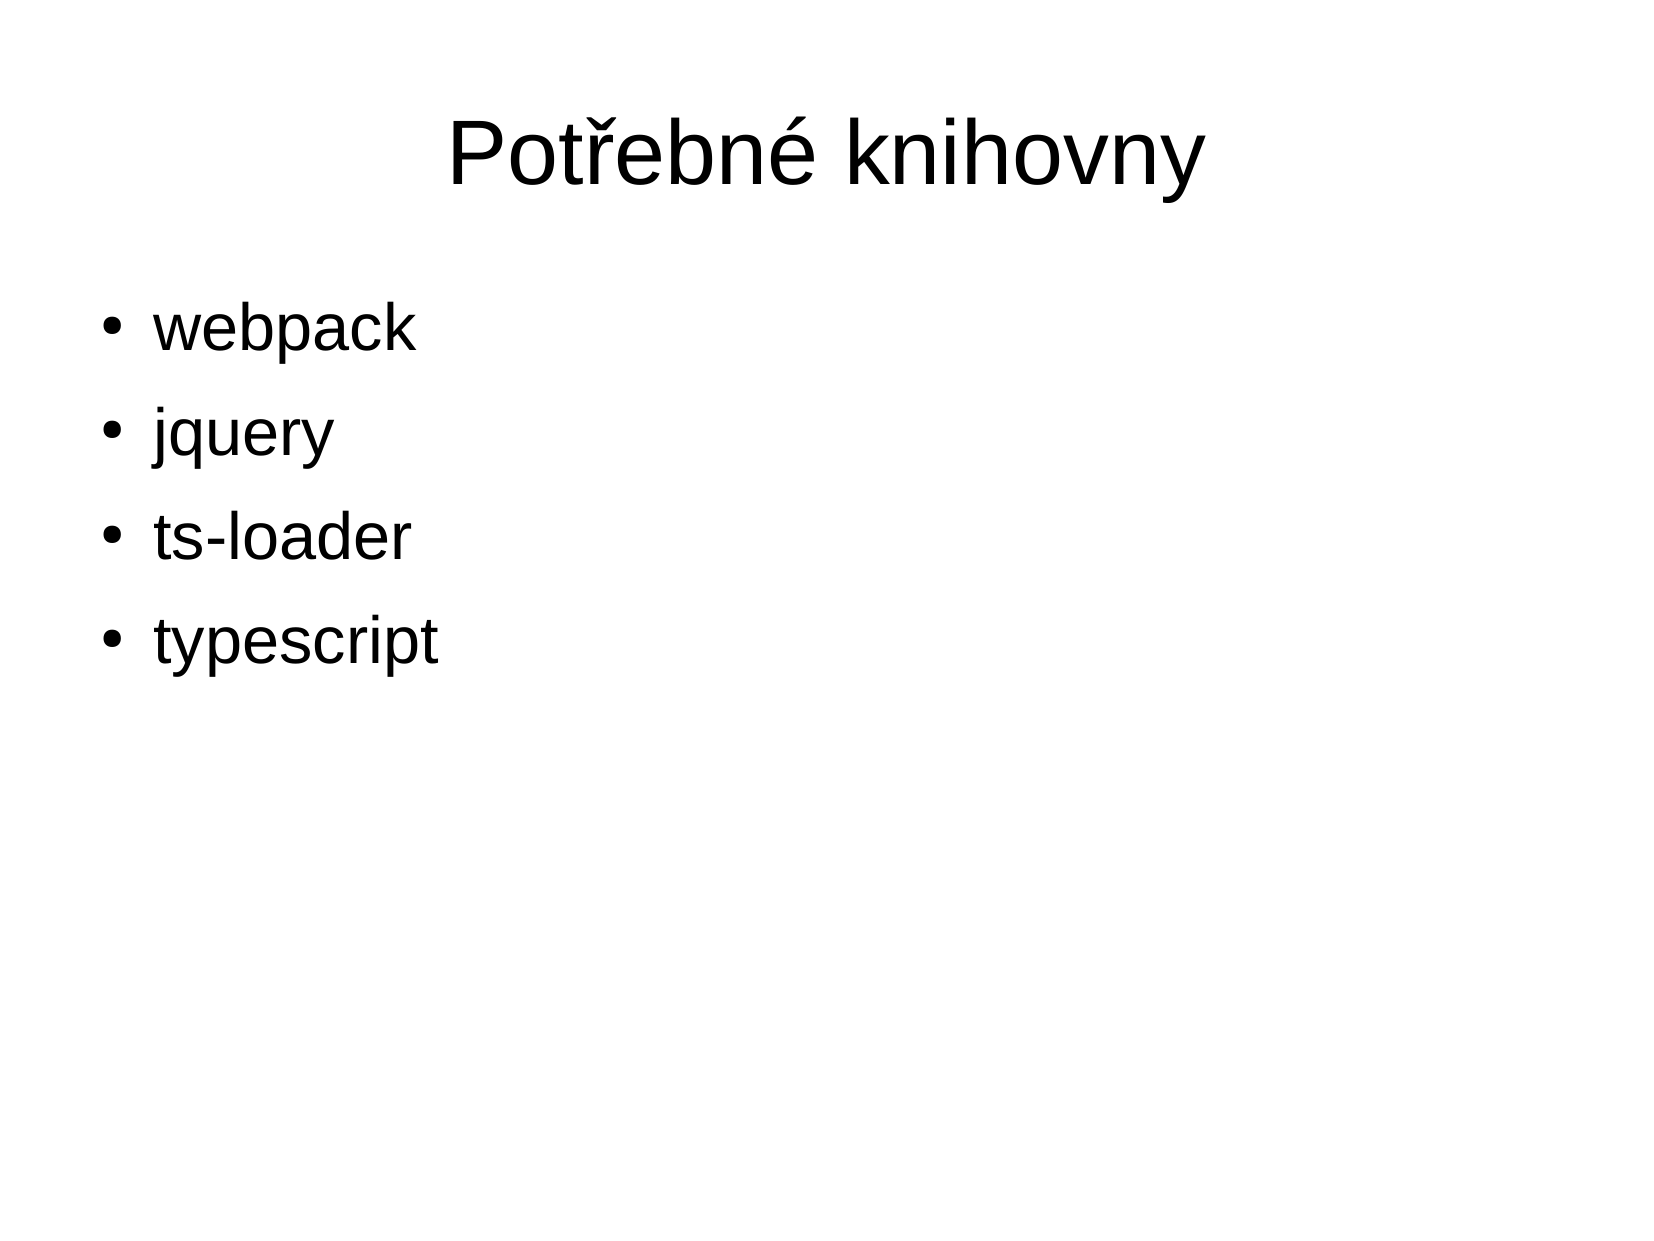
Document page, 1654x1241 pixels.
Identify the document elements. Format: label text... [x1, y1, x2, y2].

title Potřebné knihovny [82, 49, 1571, 257]
list webpack jquery ts-loader typescript [82, 290, 1571, 1010]
